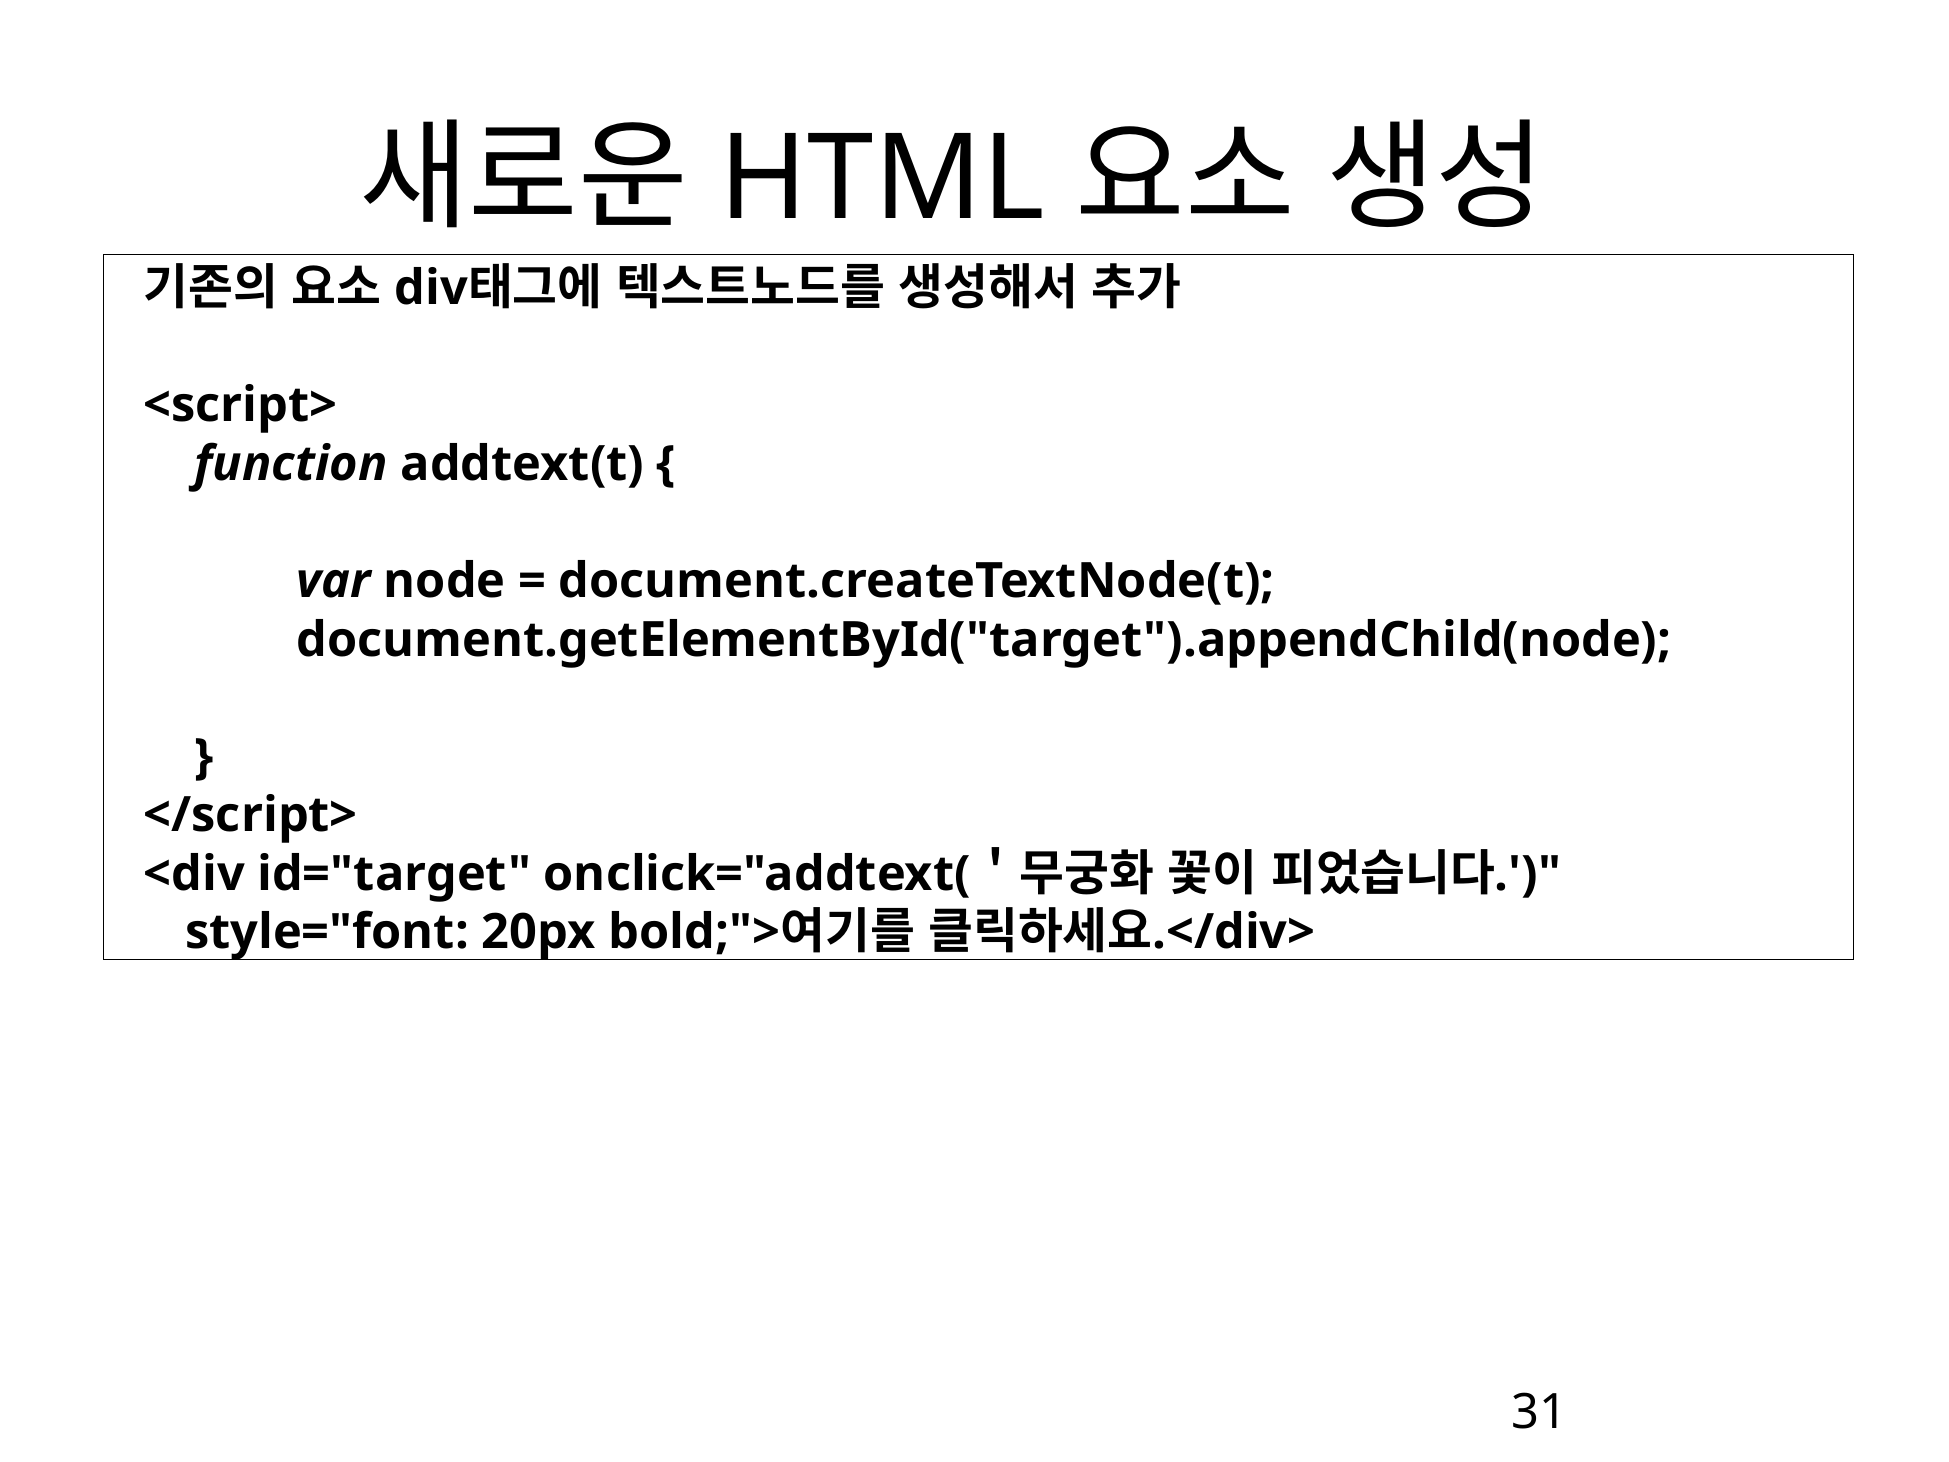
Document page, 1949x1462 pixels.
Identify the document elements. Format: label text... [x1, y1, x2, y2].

text_box 기존의 요소 div태그에 텍스트노드를 생성해서 추가 <script> function addtext(t) { var node = document.createTextNode(t); document.getElementById("target").appendChild(node); } </script> <div id="target" onclick="addtext(＇무궁화 꽃이 피었습니다.')" style="font: 20px bold;">여기를 클릭하세요.</div> [103, 254, 1854, 960]
slide_number <숫자> [1496, 1372, 1899, 1462]
title 새로운 HTML 요소 생성 [156, 92, 1749, 254]
